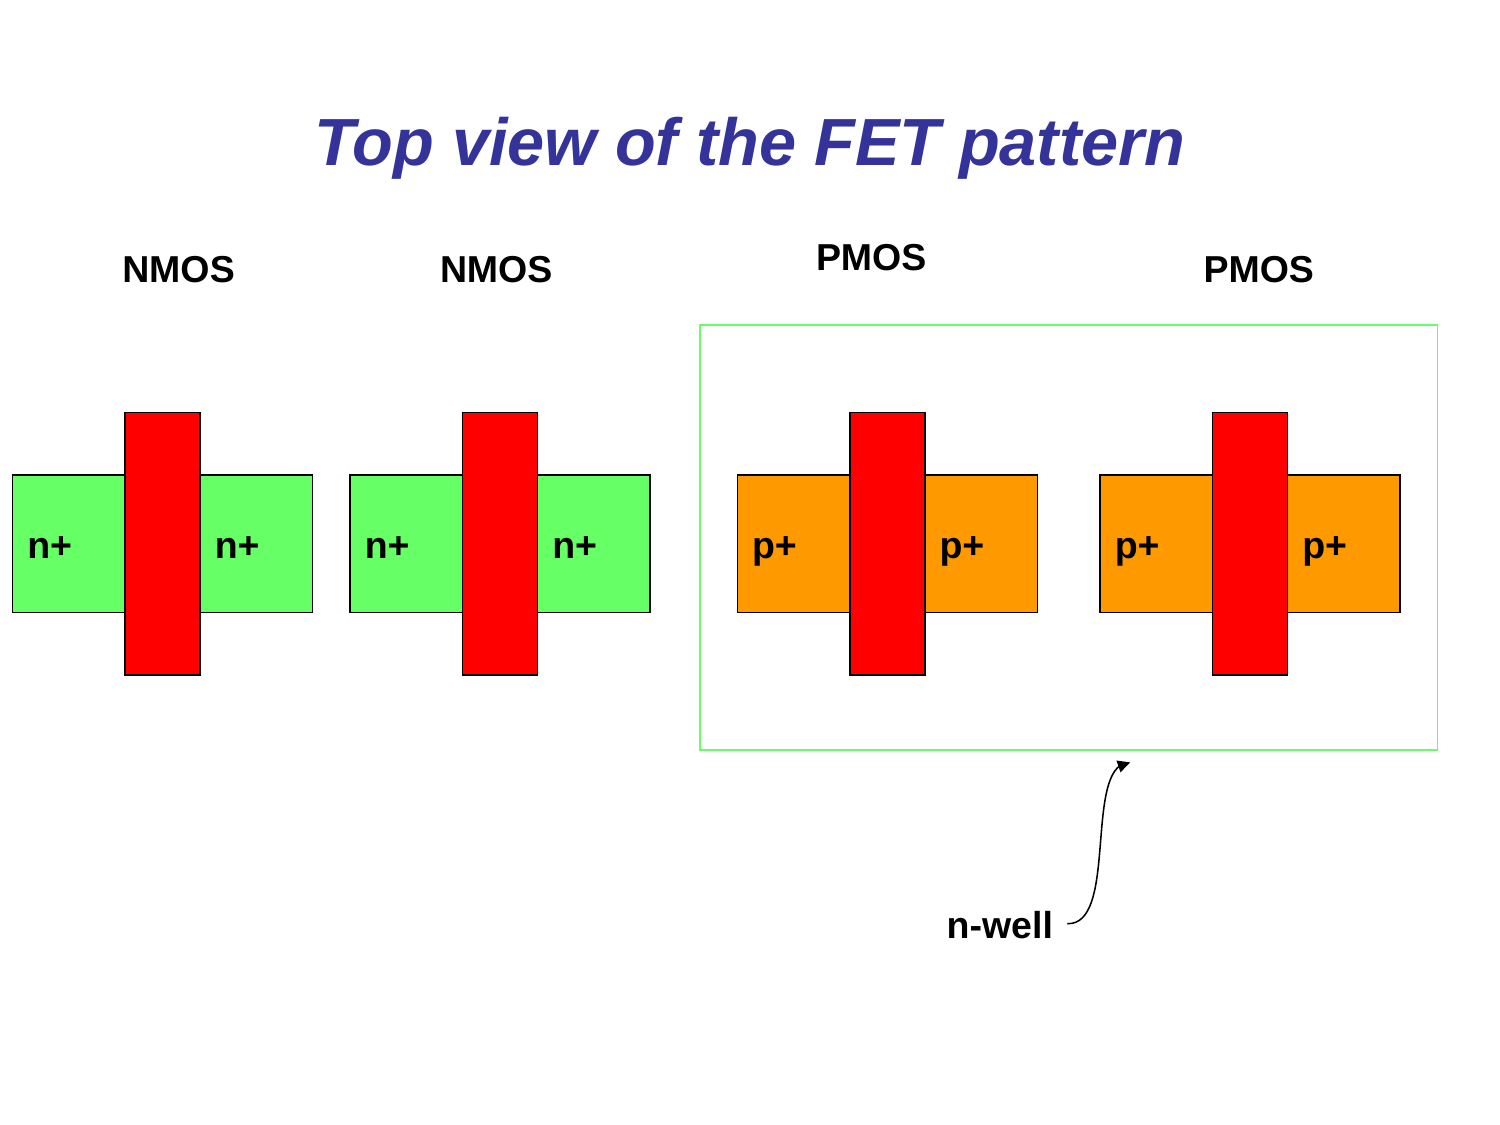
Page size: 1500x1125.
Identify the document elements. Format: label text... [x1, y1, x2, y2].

text_box PMOS [801, 224, 942, 286]
text_box p+ [1287, 475, 1400, 613]
text_box NMOS [425, 237, 568, 298]
title Top view of the FET pattern [75, 45, 1426, 233]
text_box p+ [737, 475, 849, 613]
text_box n+ [349, 475, 462, 613]
text_box PMOS [1188, 237, 1329, 298]
text_box n+ [12, 475, 125, 613]
text_box [125, 412, 201, 675]
text_box p+ [1099, 475, 1212, 613]
text_box n+ [537, 475, 650, 613]
text_box [462, 412, 538, 675]
text_box [1212, 412, 1288, 675]
text_box n+ [199, 475, 313, 613]
text_box [849, 412, 925, 675]
text_box NMOS [107, 237, 250, 298]
text_box n-well [931, 893, 1069, 954]
text_box p+ [924, 475, 1038, 613]
